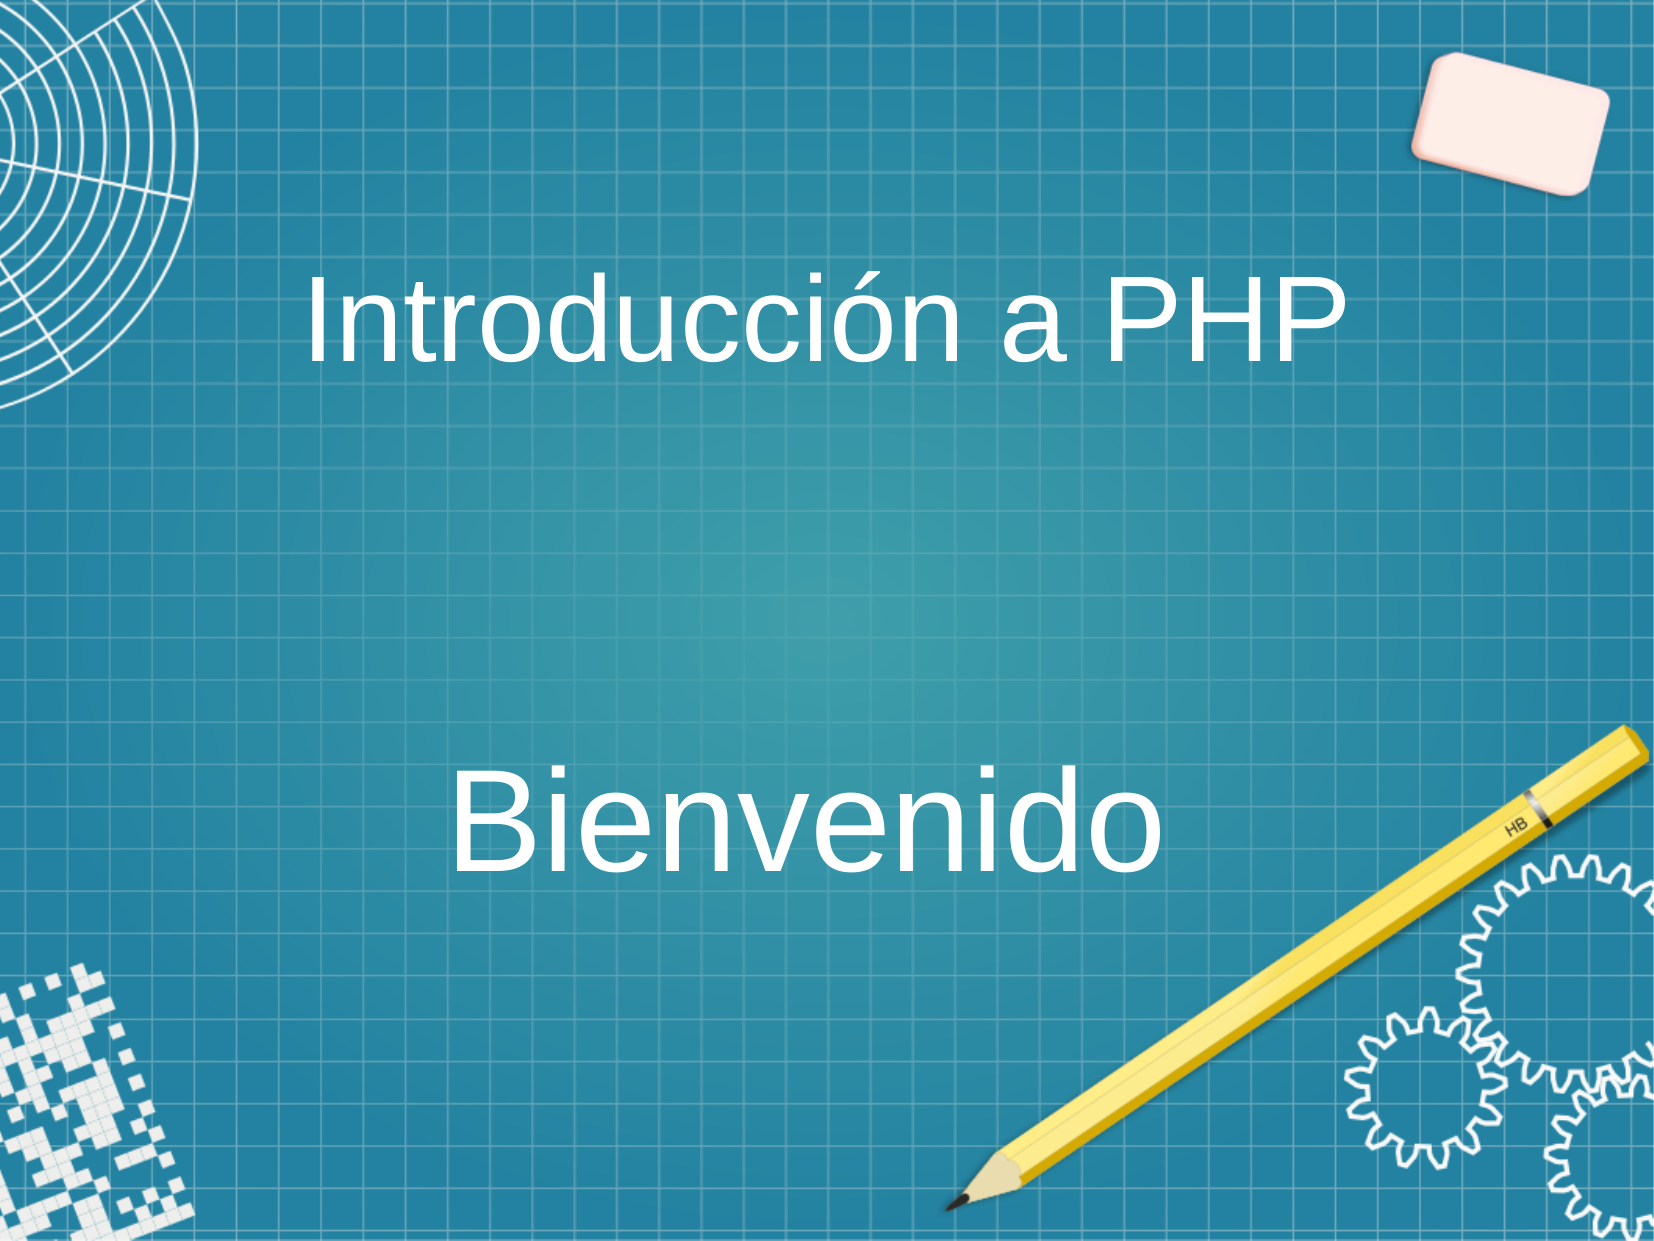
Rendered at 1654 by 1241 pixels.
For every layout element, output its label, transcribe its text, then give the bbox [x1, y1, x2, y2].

subtitle Bienvenido [82, 519, 1571, 1123]
title Introducción a PHP [82, 177, 1571, 461]
picture [0, 0, 1654, 1241]
